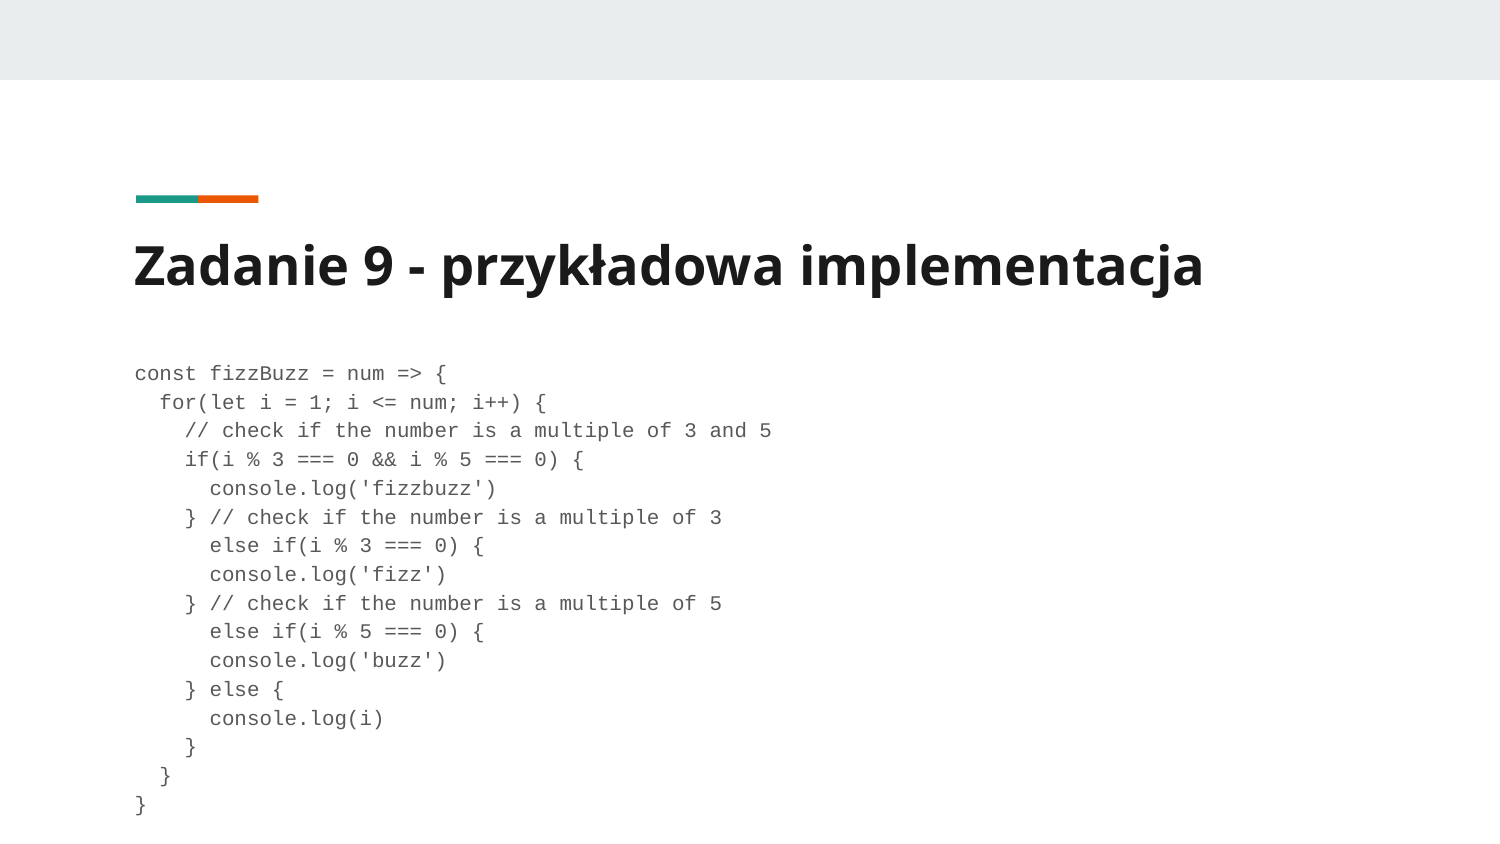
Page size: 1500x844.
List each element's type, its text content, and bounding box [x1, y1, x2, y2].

list const fizzBuzz = num => { for(let i = 1; i <= num; i++) { // check if the number is a multiple of 3 and 5 if(i % 3 === 0 && i % 5 === 0) { console.log('fizzbuzz') } // check if the number is a multiple of 3 else if(i % 3 === 0) { console.log('fizz') } // check if the number is a multiple of 5 else if(i % 5 === 0) { console.log('buzz') } else { console.log(i) } } } [119, 341, 1381, 832]
title Zadanie 9 - przykładowa implementacja [119, 216, 1381, 305]
